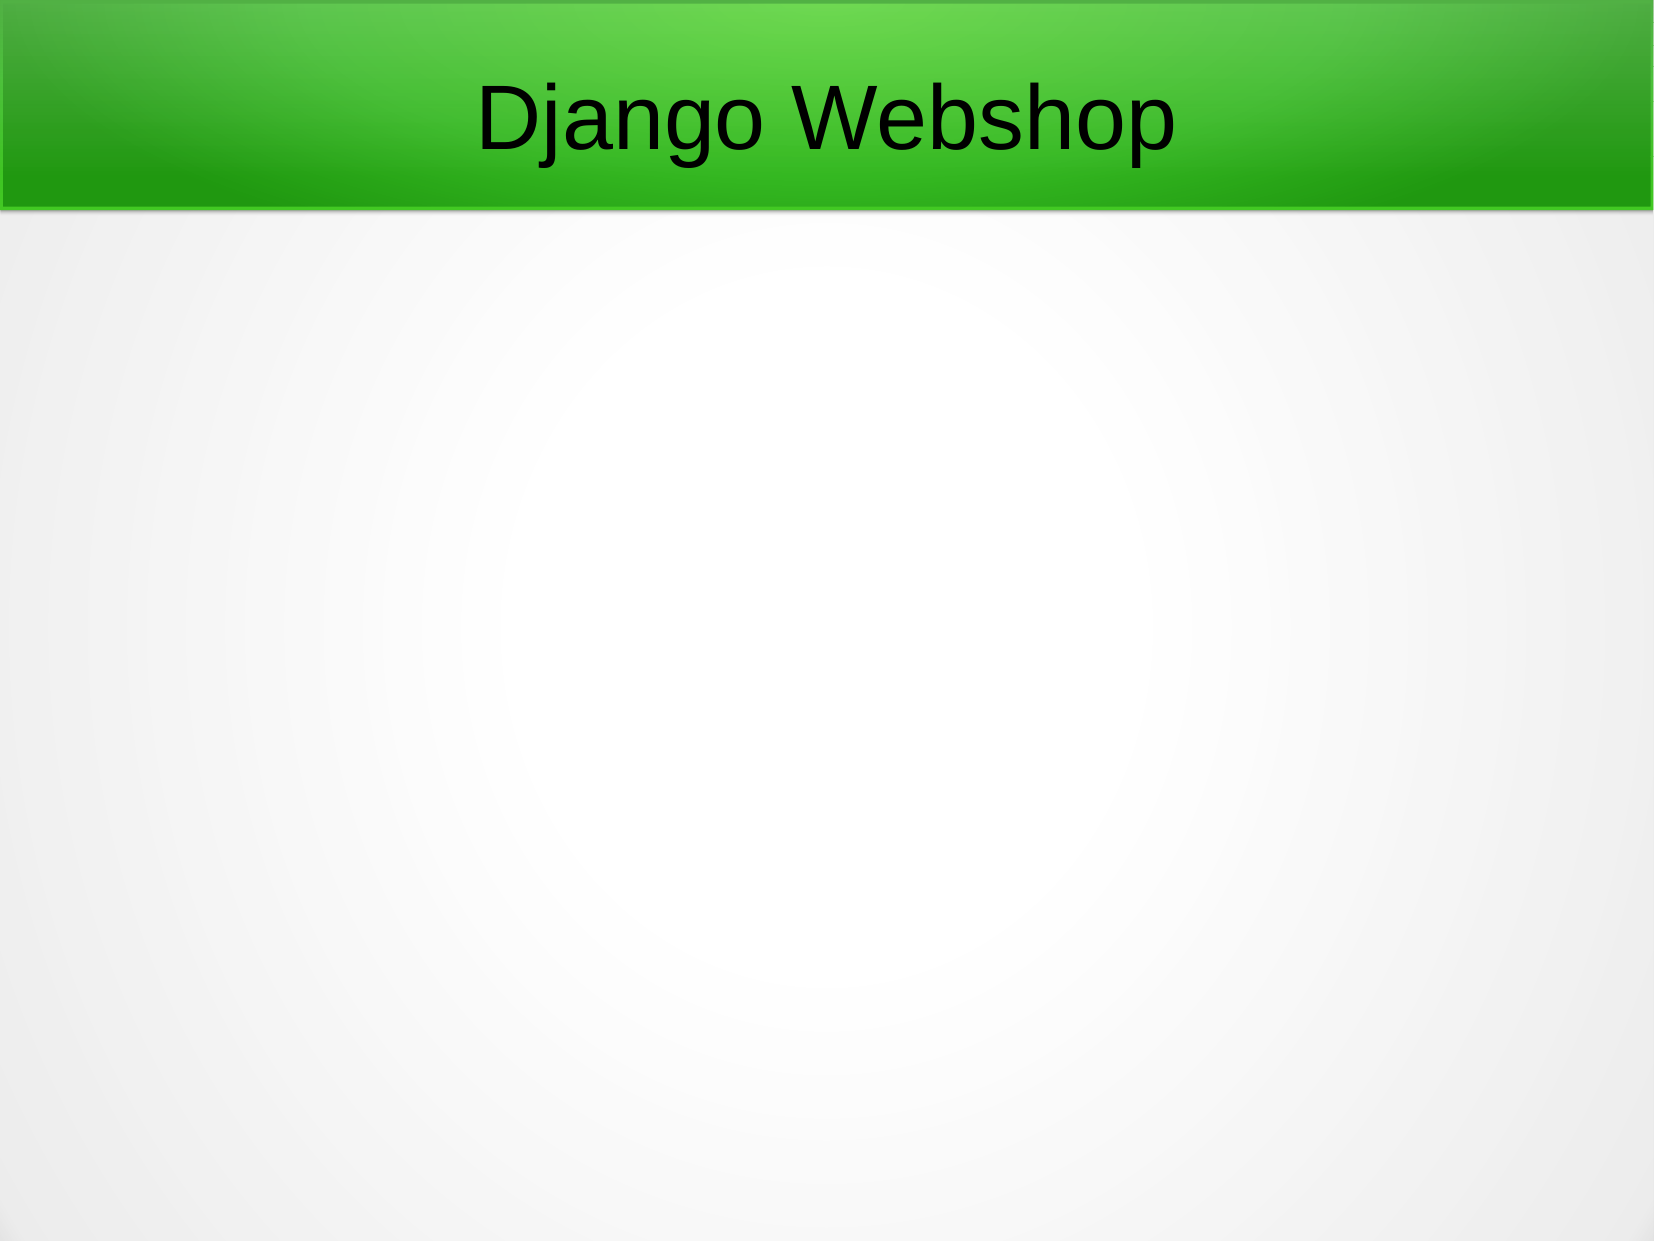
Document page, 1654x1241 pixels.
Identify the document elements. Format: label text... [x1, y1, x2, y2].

title Django Webshop [82, 47, 1571, 189]
